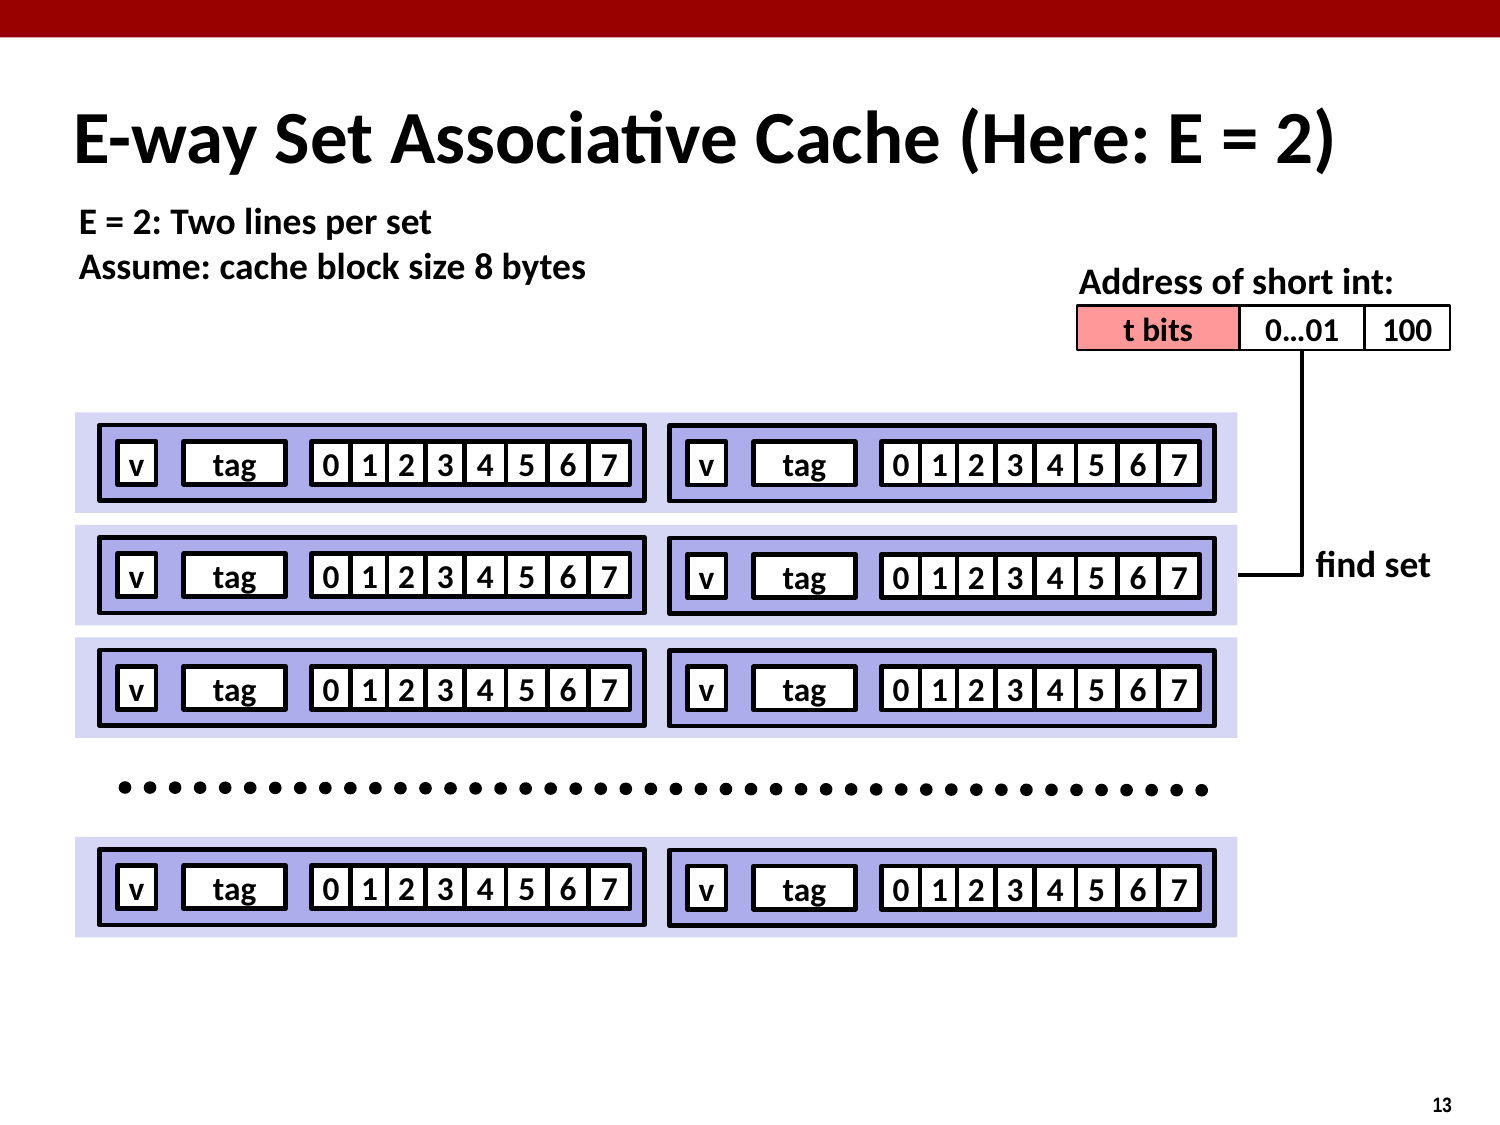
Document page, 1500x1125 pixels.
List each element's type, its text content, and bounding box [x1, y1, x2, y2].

text_box v [687, 666, 726, 710]
text_box 6 [1118, 866, 1159, 910]
text_box [75, 836, 1238, 938]
text_box 6 [548, 553, 589, 597]
text_box tag [183, 441, 286, 485]
text_box 3 [425, 865, 464, 909]
text_box 7 [589, 441, 630, 485]
text_box 2 [387, 666, 425, 710]
text_box 5 [506, 441, 548, 485]
text_box 1 [920, 666, 957, 710]
text_box 7 [1159, 554, 1200, 598]
text_box tag [183, 666, 286, 710]
text_box tag [183, 553, 286, 597]
text_box 2 [387, 865, 425, 909]
text_box v [117, 441, 156, 485]
text_box 6 [1118, 441, 1159, 485]
text_box v [687, 866, 726, 910]
text_box 7 [589, 666, 630, 710]
text_box 7 [589, 865, 630, 909]
text_box 5 [1076, 666, 1118, 710]
text_box 3 [425, 553, 464, 597]
text_box 5 [1076, 554, 1118, 598]
text_box 1 [920, 866, 957, 910]
text_box 4 [1034, 554, 1076, 598]
text_box 6 [548, 865, 589, 909]
text_box find set [1300, 532, 1447, 593]
text_box 0 [311, 865, 350, 909]
text_box 0 [881, 554, 920, 598]
text_box 7 [1159, 866, 1200, 910]
text_box 0 [881, 441, 920, 485]
text_box 3 [425, 666, 464, 710]
text_box [75, 412, 1238, 513]
text_box 0 [881, 866, 920, 910]
title E-way Set Associative Cache (Here: E = 2) [58, 71, 1365, 197]
text_box v [117, 553, 156, 597]
text_box 2 [957, 866, 995, 910]
text_box v [687, 554, 726, 598]
text_box t bits [1077, 310, 1239, 350]
text_box 4 [464, 865, 506, 909]
text_box 5 [506, 553, 548, 597]
text_box E = 2: Two lines per set Assume: cache block size 8 bytes [64, 189, 602, 295]
text_box 1 [920, 441, 957, 485]
text_box 0 [311, 441, 350, 485]
text_box 3 [995, 666, 1034, 710]
text_box 3 [995, 441, 1034, 485]
text_box 3 [995, 866, 1034, 910]
text_box [75, 637, 1238, 738]
text_box 0 [311, 553, 350, 597]
text_box 4 [1034, 441, 1076, 485]
text_box Address of short int: [1063, 249, 1410, 310]
text_box 100 [1364, 305, 1450, 350]
text_box 5 [1076, 441, 1118, 485]
text_box 1 [920, 554, 957, 598]
text_box 2 [387, 441, 425, 485]
text_box 6 [548, 441, 589, 485]
text_box tag [183, 865, 286, 909]
text_box 5 [506, 865, 548, 909]
text_box [75, 524, 1238, 626]
text_box v [117, 865, 156, 909]
text_box 2 [957, 666, 995, 710]
text_box 6 [1118, 554, 1159, 598]
text_box tag [753, 666, 856, 710]
text_box tag [753, 441, 856, 485]
text_box 4 [1034, 866, 1076, 910]
text_box 4 [1034, 666, 1076, 710]
text_box 4 [464, 441, 506, 485]
text_box 4 [464, 553, 506, 597]
text_box 1 [350, 666, 387, 710]
text_box 3 [995, 554, 1034, 598]
text_box v [687, 441, 726, 485]
text_box 4 [464, 666, 506, 710]
text_box 0 [881, 666, 920, 710]
text_box 7 [1159, 666, 1200, 710]
text_box 5 [506, 666, 548, 710]
text_box v [117, 666, 156, 710]
text_box 2 [957, 554, 995, 598]
text_box 6 [548, 666, 589, 710]
text_box 3 [425, 441, 464, 485]
text_box 5 [1076, 866, 1118, 910]
text_box 7 [1159, 441, 1200, 485]
text_box 6 [1118, 666, 1159, 710]
text_box 2 [957, 441, 995, 485]
text_box tag [753, 866, 856, 910]
text_box 2 [387, 553, 425, 597]
text_box tag [753, 554, 856, 598]
text_box 1 [350, 865, 387, 909]
text_box 1 [350, 553, 387, 597]
text_box 0…01 [1239, 310, 1364, 350]
text_box 7 [589, 553, 630, 597]
text_box 0 [311, 666, 350, 710]
text_box 1 [350, 441, 387, 485]
